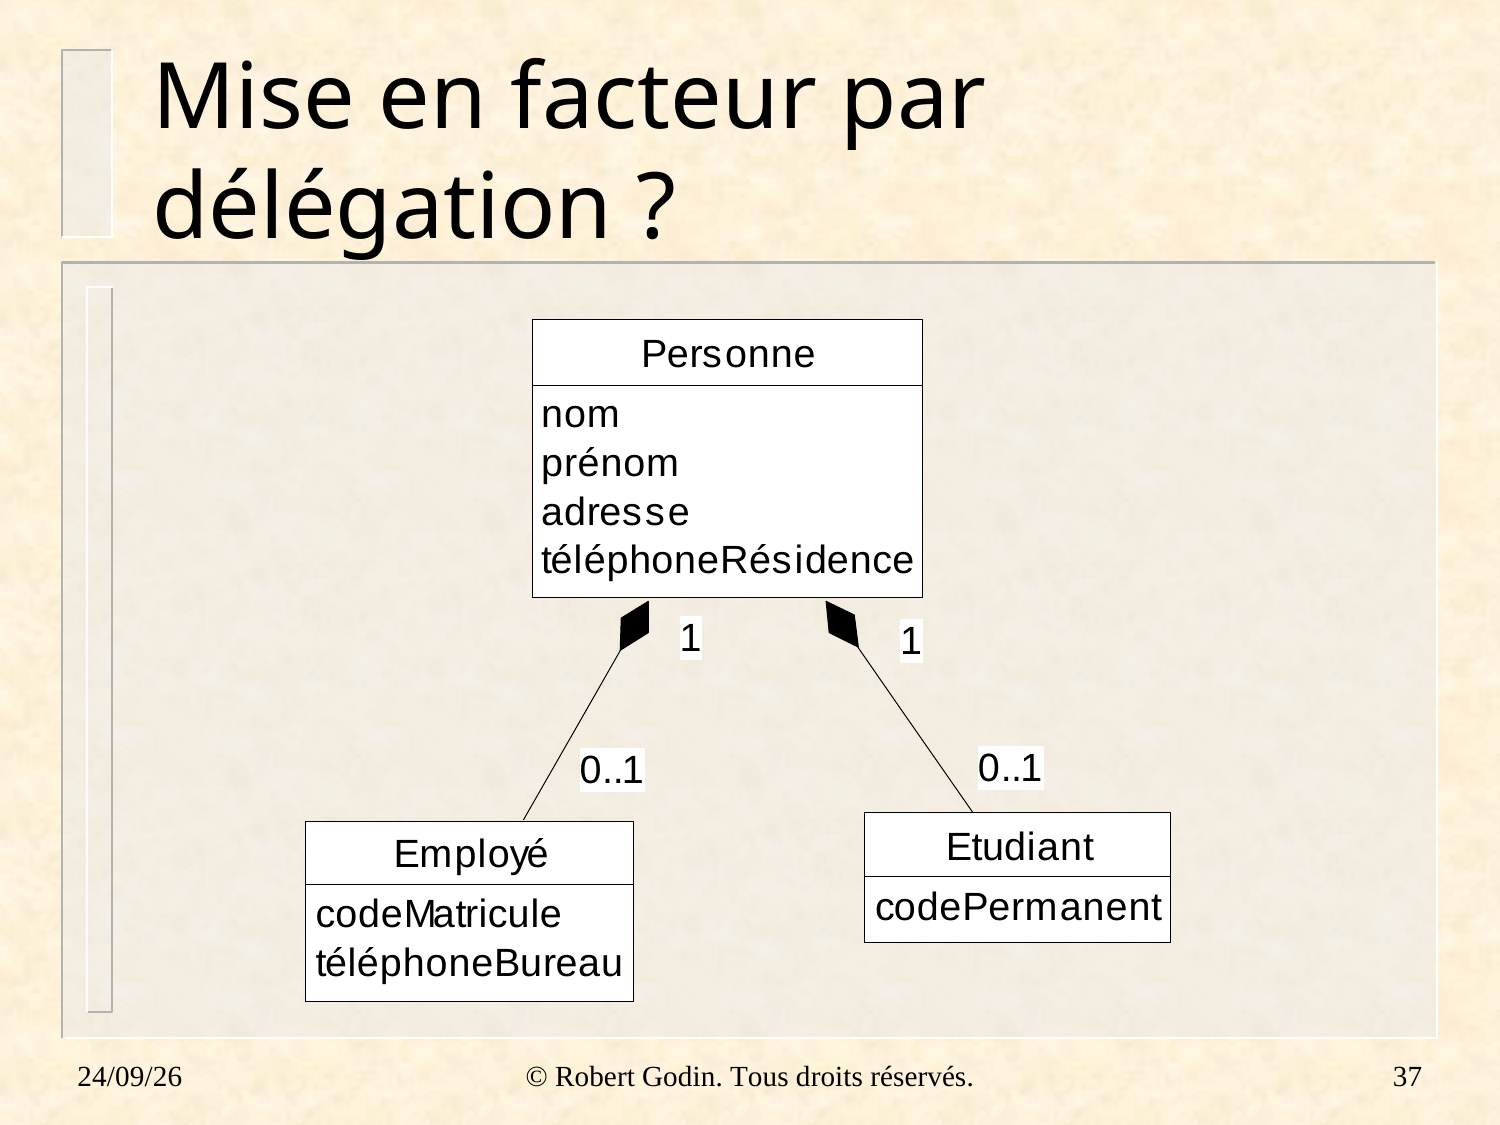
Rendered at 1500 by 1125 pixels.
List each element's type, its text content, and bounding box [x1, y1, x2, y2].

title Mise en facteur par délégation ? [137, 56, 1413, 238]
chart [262, 287, 1238, 1040]
text_box 31/05/21 [62, 1037, 376, 1113]
text_box © Robert Godin. Tous droits réservés. [512, 1040, 988, 1113]
text_box <number> [1125, 1037, 1438, 1113]
picture [0, 0, 1500, 1125]
